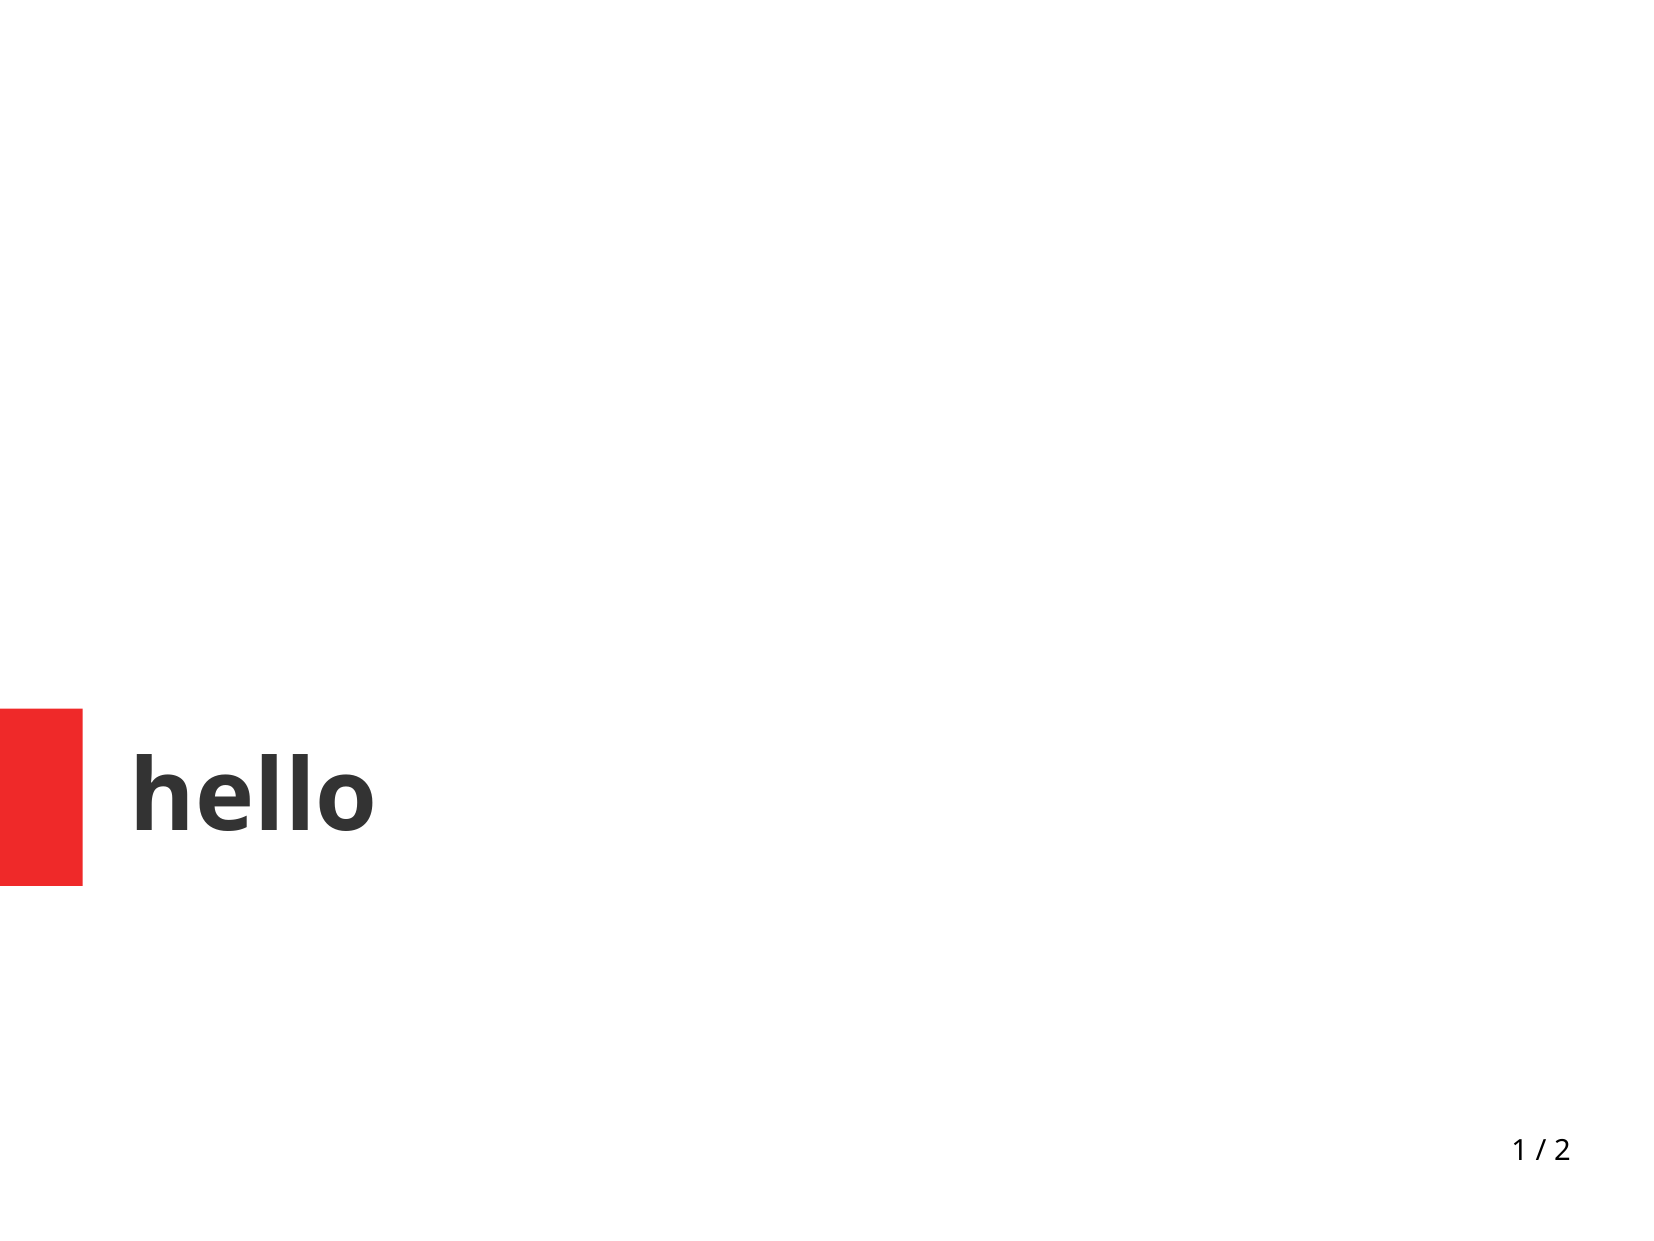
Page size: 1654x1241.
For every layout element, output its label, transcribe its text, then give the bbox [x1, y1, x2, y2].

title hello [129, 673, 1536, 910]
